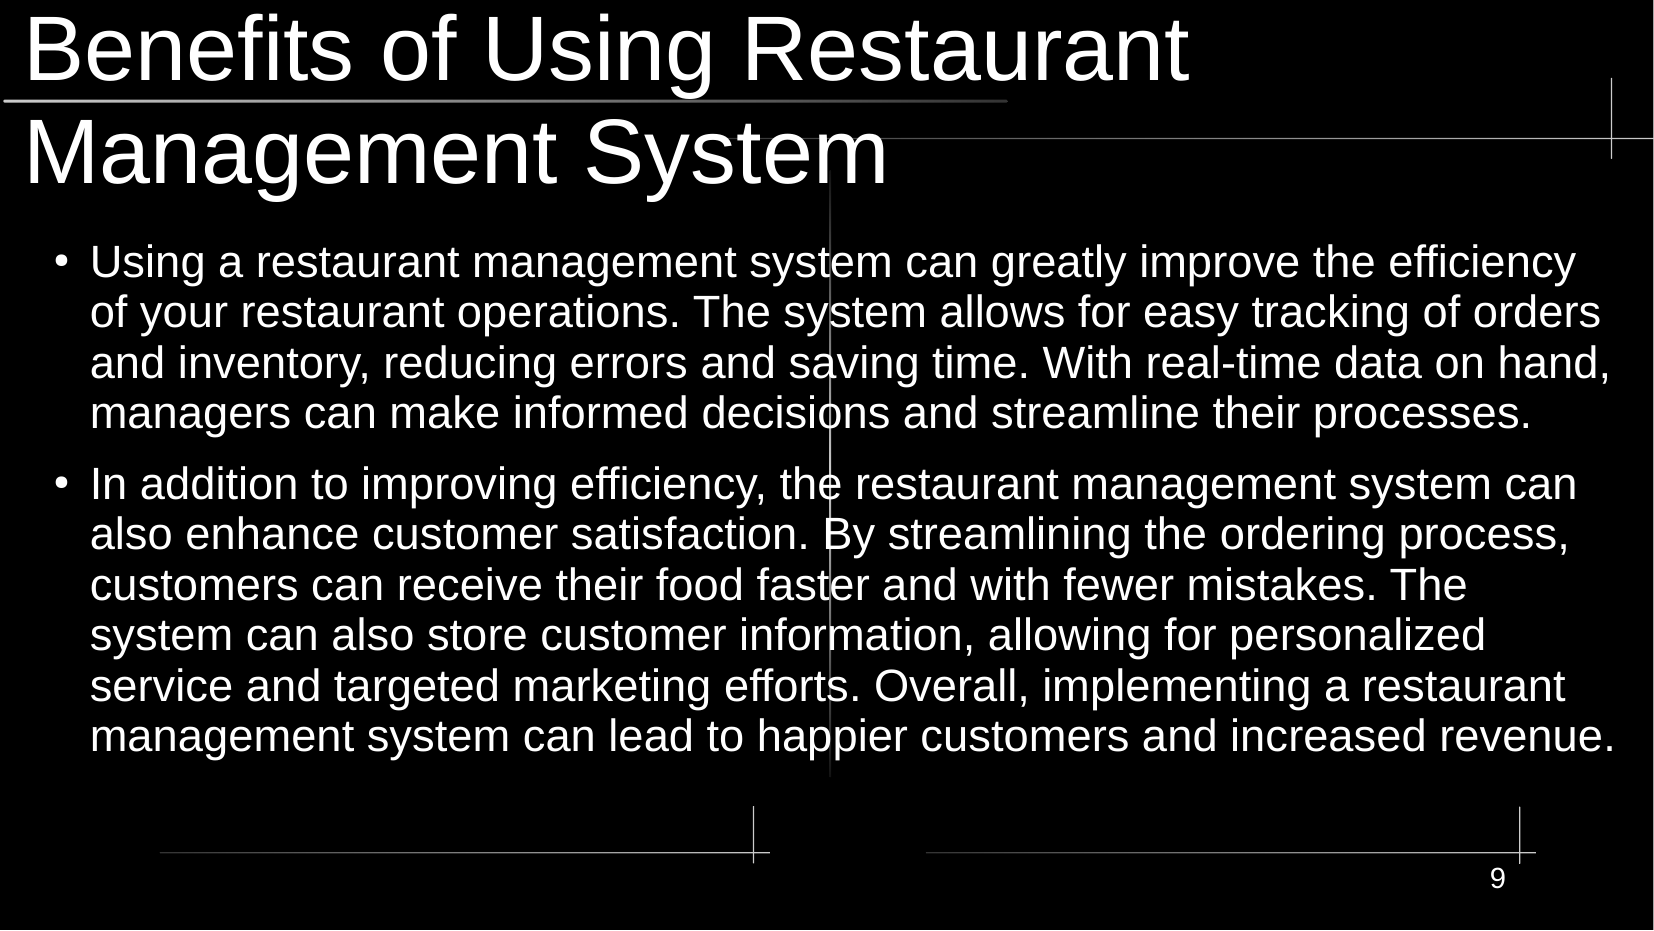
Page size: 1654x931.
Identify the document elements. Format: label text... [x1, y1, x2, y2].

list Using a restaurant management system can greatly improve the efficiency of your restaurant operations. The system allows for easy tracking of orders and inventory, reducing errors and saving time. With real-time data on hand, managers can make informed decisions and streamline their processes. In addition to improving efficiency, the restaurant management system can also enhance customer satisfaction. By streamlining the ordering process, customers can receive their food faster and with fewer mistakes. The system can also store customer information, allowing for personalized service and targeted marketing efforts. Overall, implementing a restaurant management system can lead to happier customers and increased revenue. [41, 236, 1625, 776]
title Benefits of Using Restaurant Management System [23, 0, 1589, 203]
